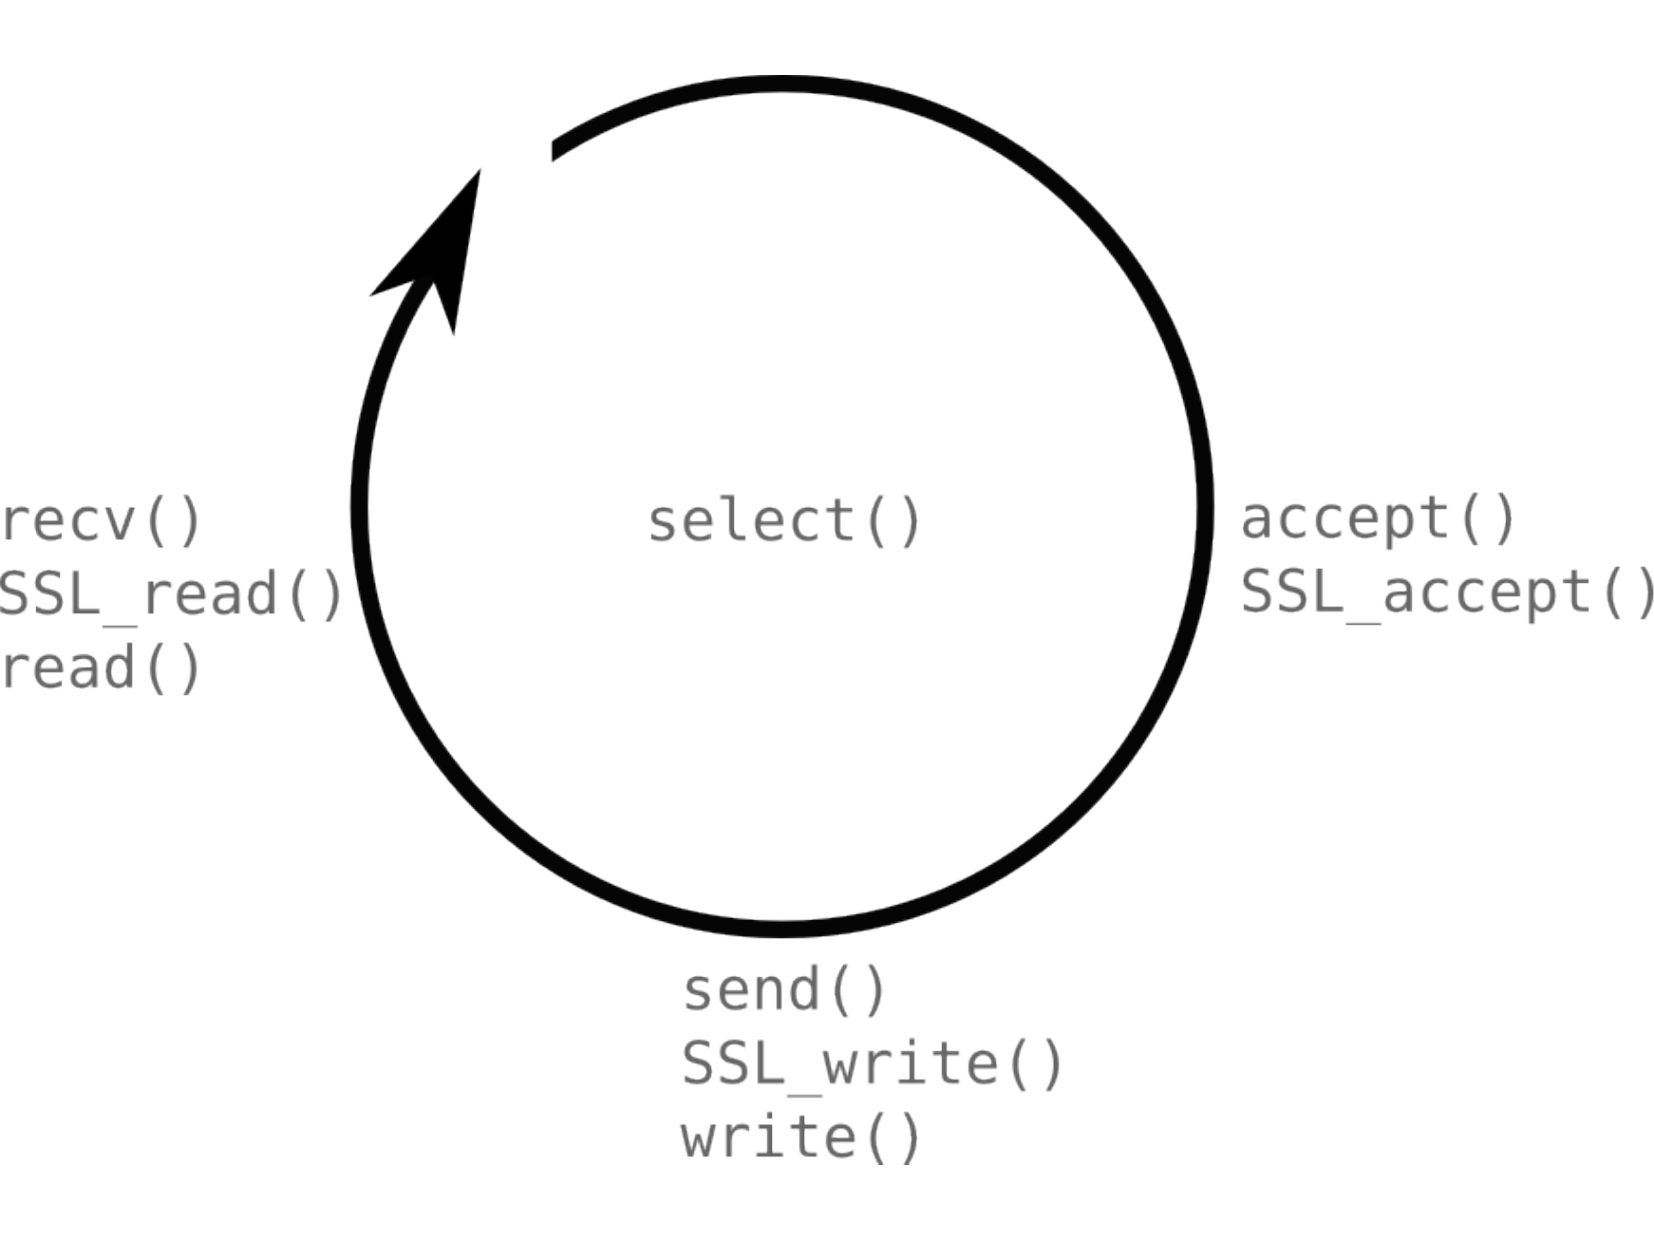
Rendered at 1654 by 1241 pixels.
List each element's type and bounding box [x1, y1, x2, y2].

picture [0, 75, 1654, 1165]
